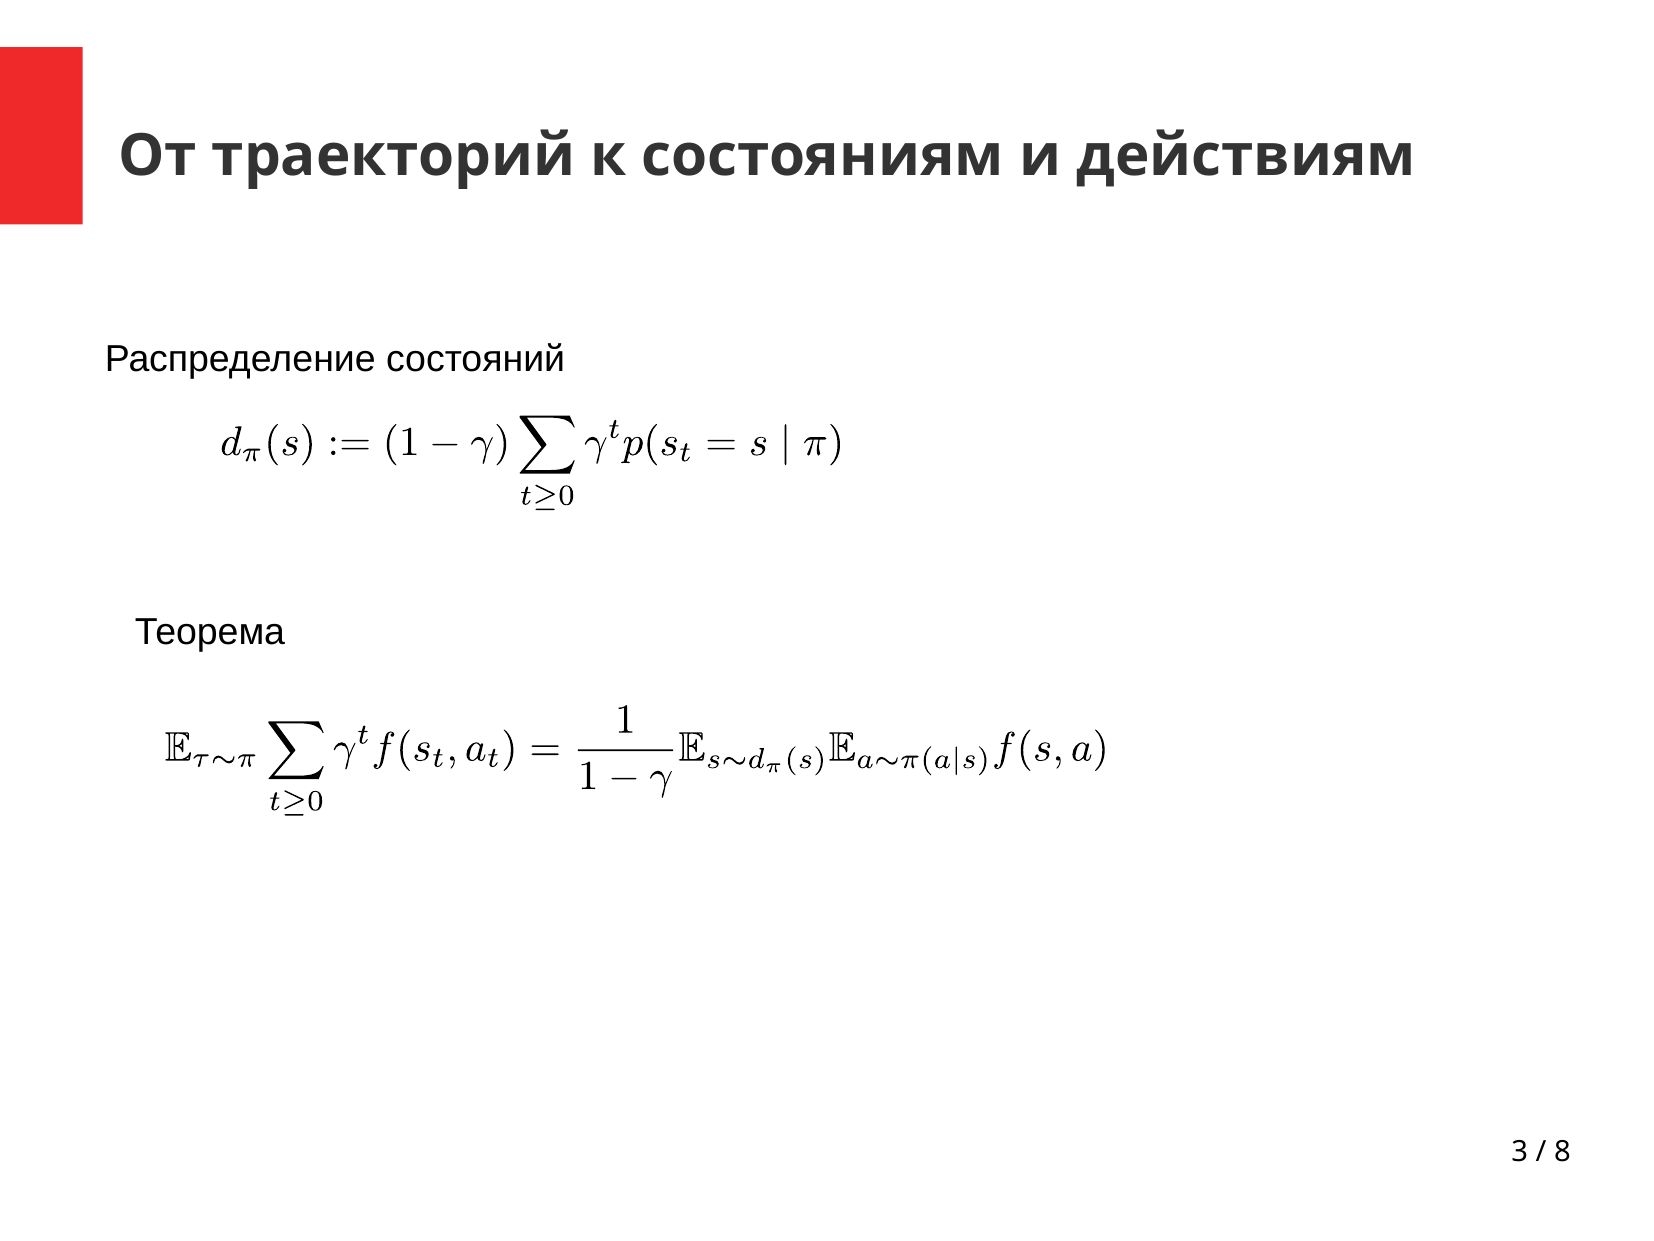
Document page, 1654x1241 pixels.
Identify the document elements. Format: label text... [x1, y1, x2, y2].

text_box Распределение состояний [90, 330, 1081, 597]
text_box Теорема [120, 603, 611, 661]
title От траекторий к состояниям и действиям [118, 49, 1571, 257]
text_box [165, 705, 1105, 816]
